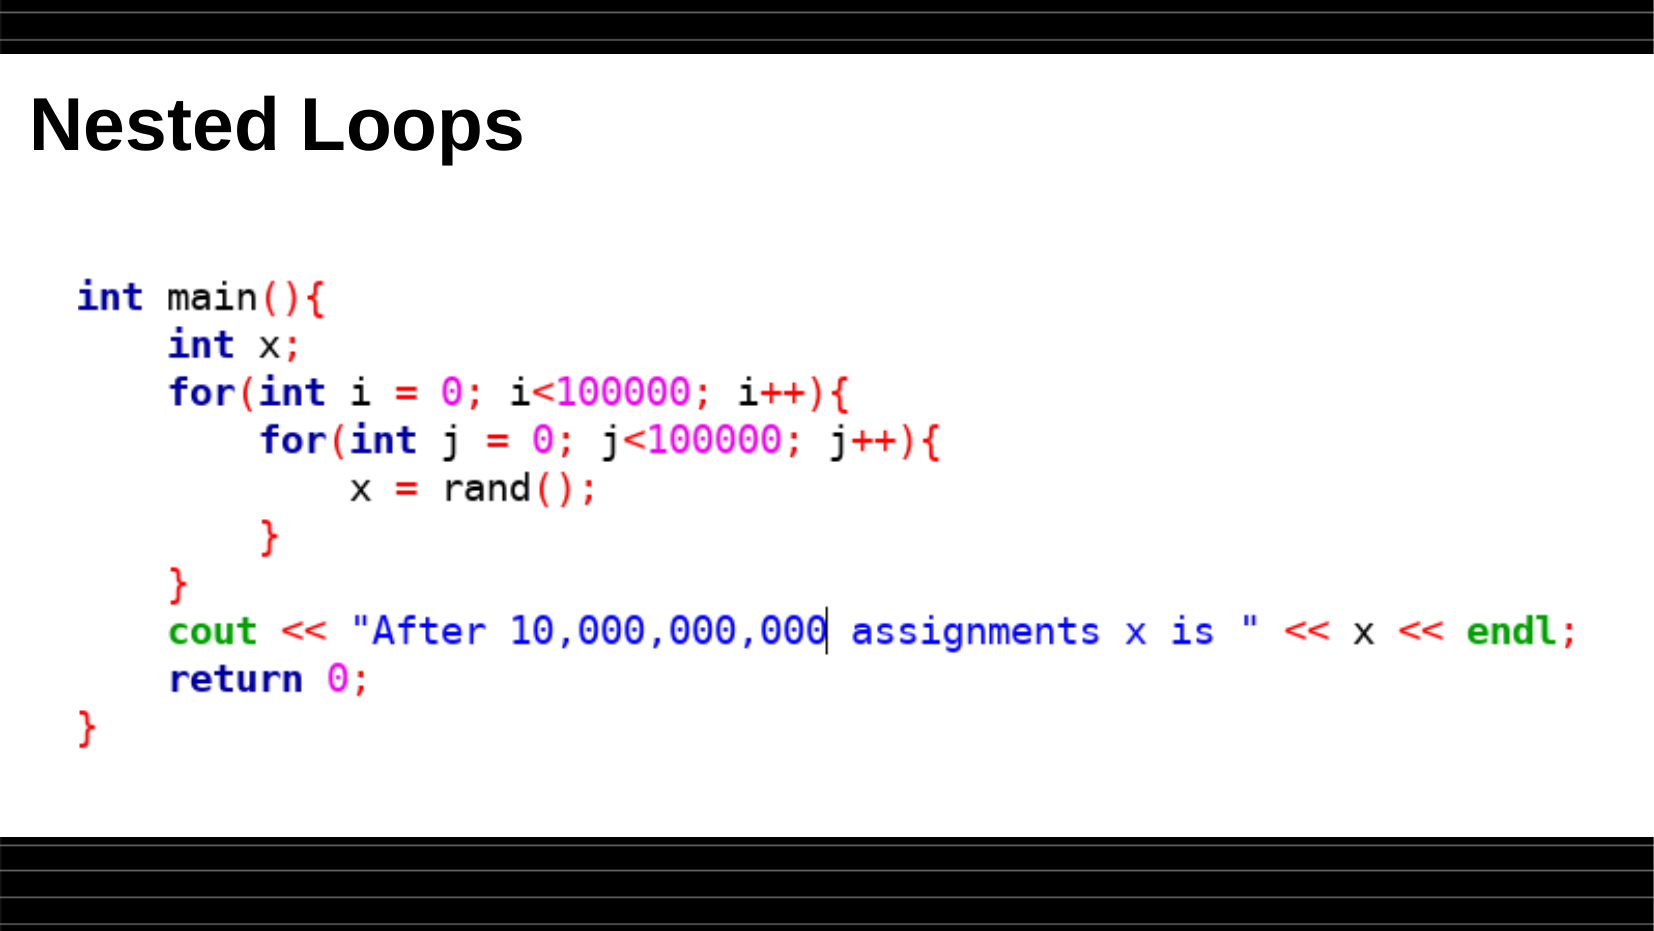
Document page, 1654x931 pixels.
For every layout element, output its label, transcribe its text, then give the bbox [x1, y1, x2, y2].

picture [0, 0, 1654, 54]
picture [0, 837, 1654, 931]
picture [78, 269, 1591, 766]
text_box Nested Loops [15, 75, 1546, 174]
